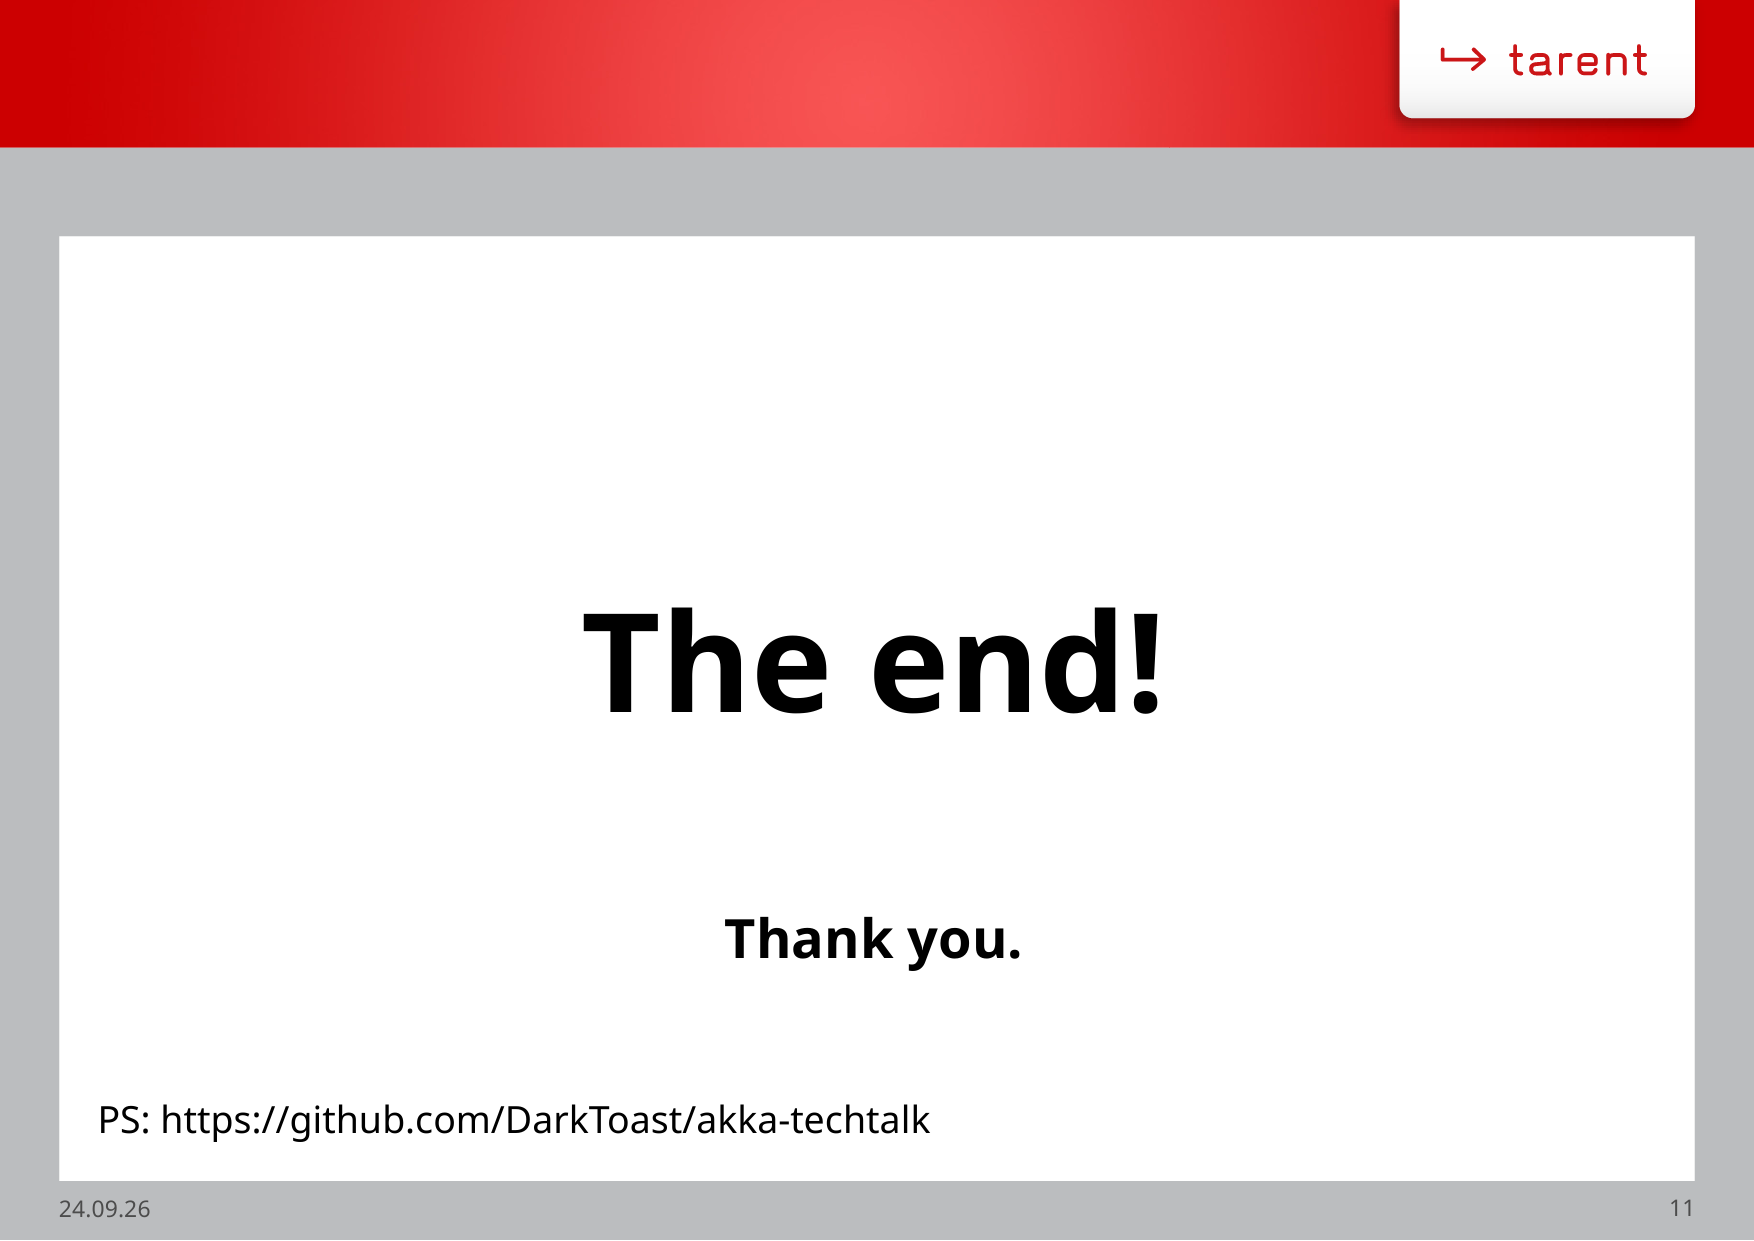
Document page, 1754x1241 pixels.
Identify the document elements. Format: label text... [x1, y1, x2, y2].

text_box PS: https://github.com/DarkToast/akka-techtalk [82, 1086, 1123, 1148]
text_box The end! Thank you. [106, 401, 1642, 922]
picture [0, 0, 1754, 1240]
